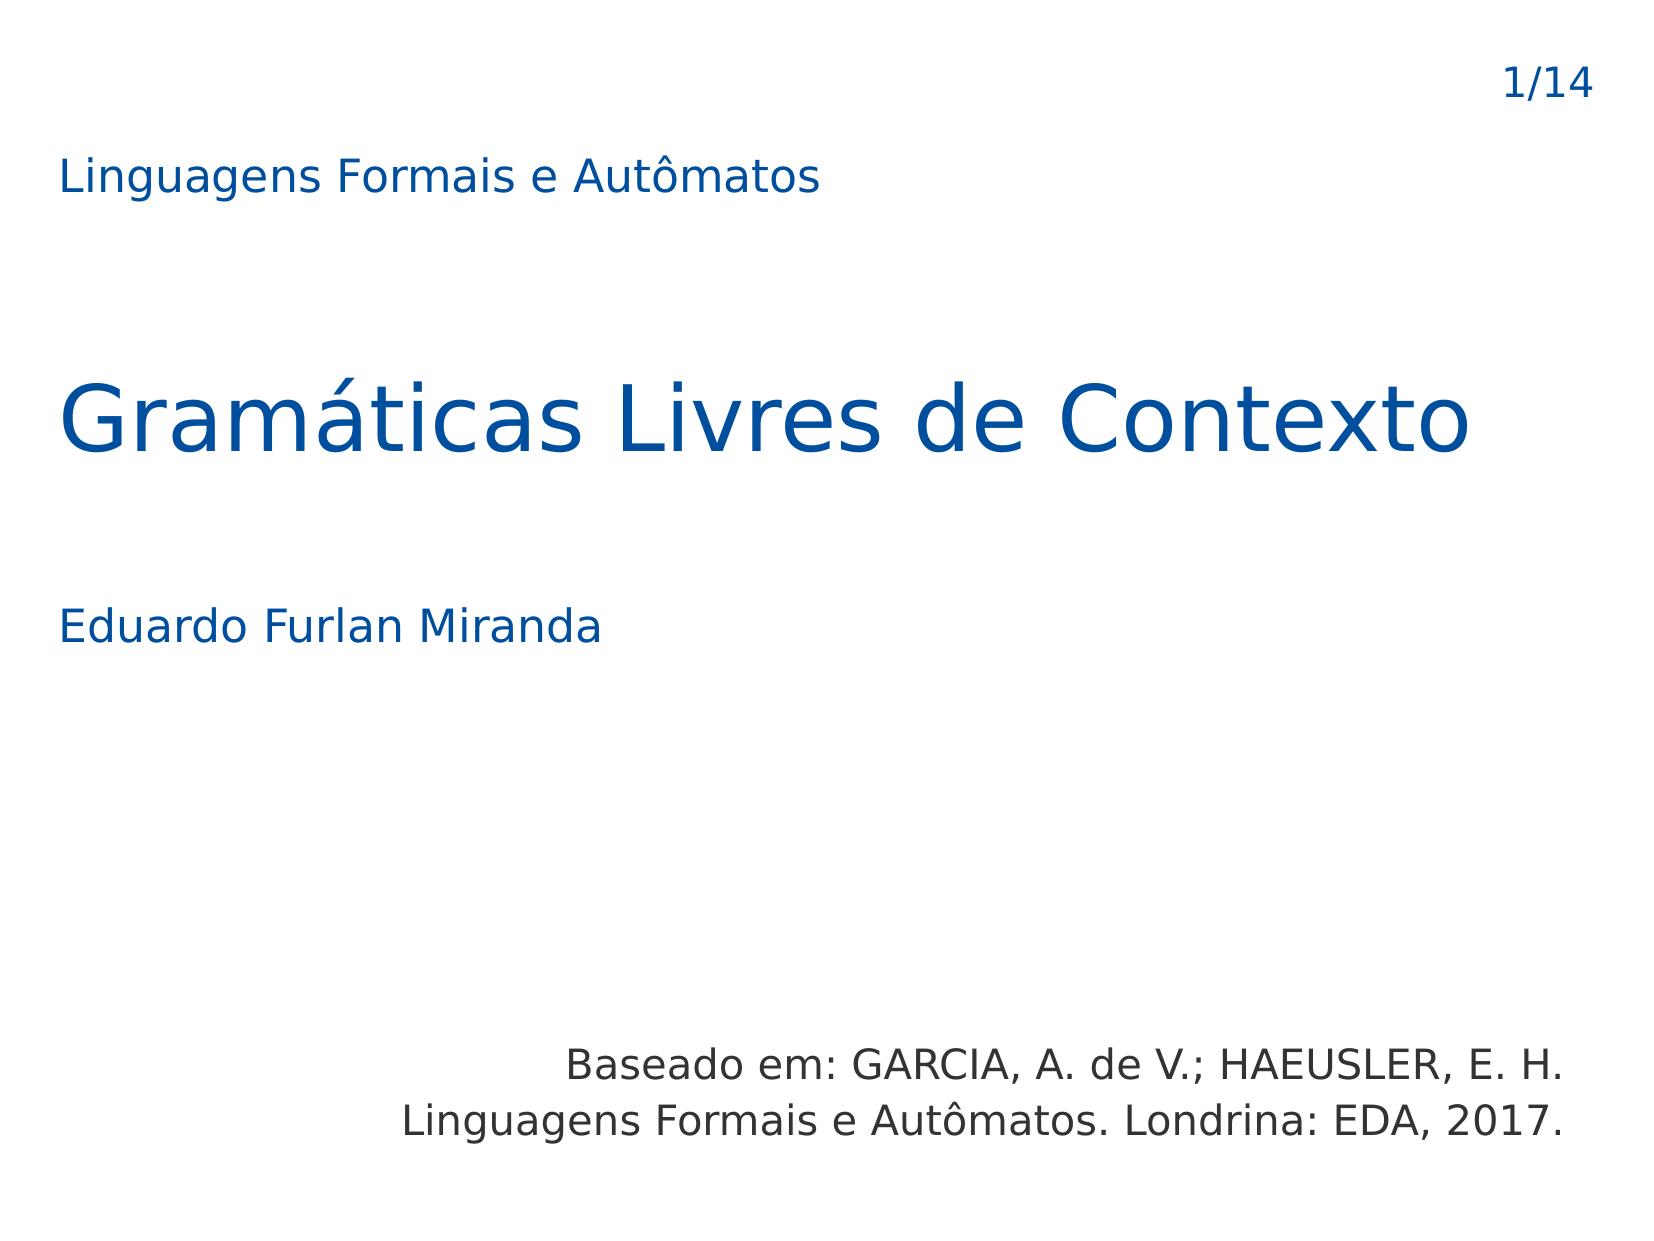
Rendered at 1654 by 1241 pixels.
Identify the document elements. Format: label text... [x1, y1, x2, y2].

list Baseado em: GARCIA, A. de V.; HAEUSLER, E. H. Linguagens Formais e Autômatos. Londrina: EDA, 2017. [366, 1033, 1565, 1211]
list Linguagens Formais e Autômatos Gramáticas Livres de Contexto Eduardo Furlan Miranda [59, 141, 1625, 1211]
